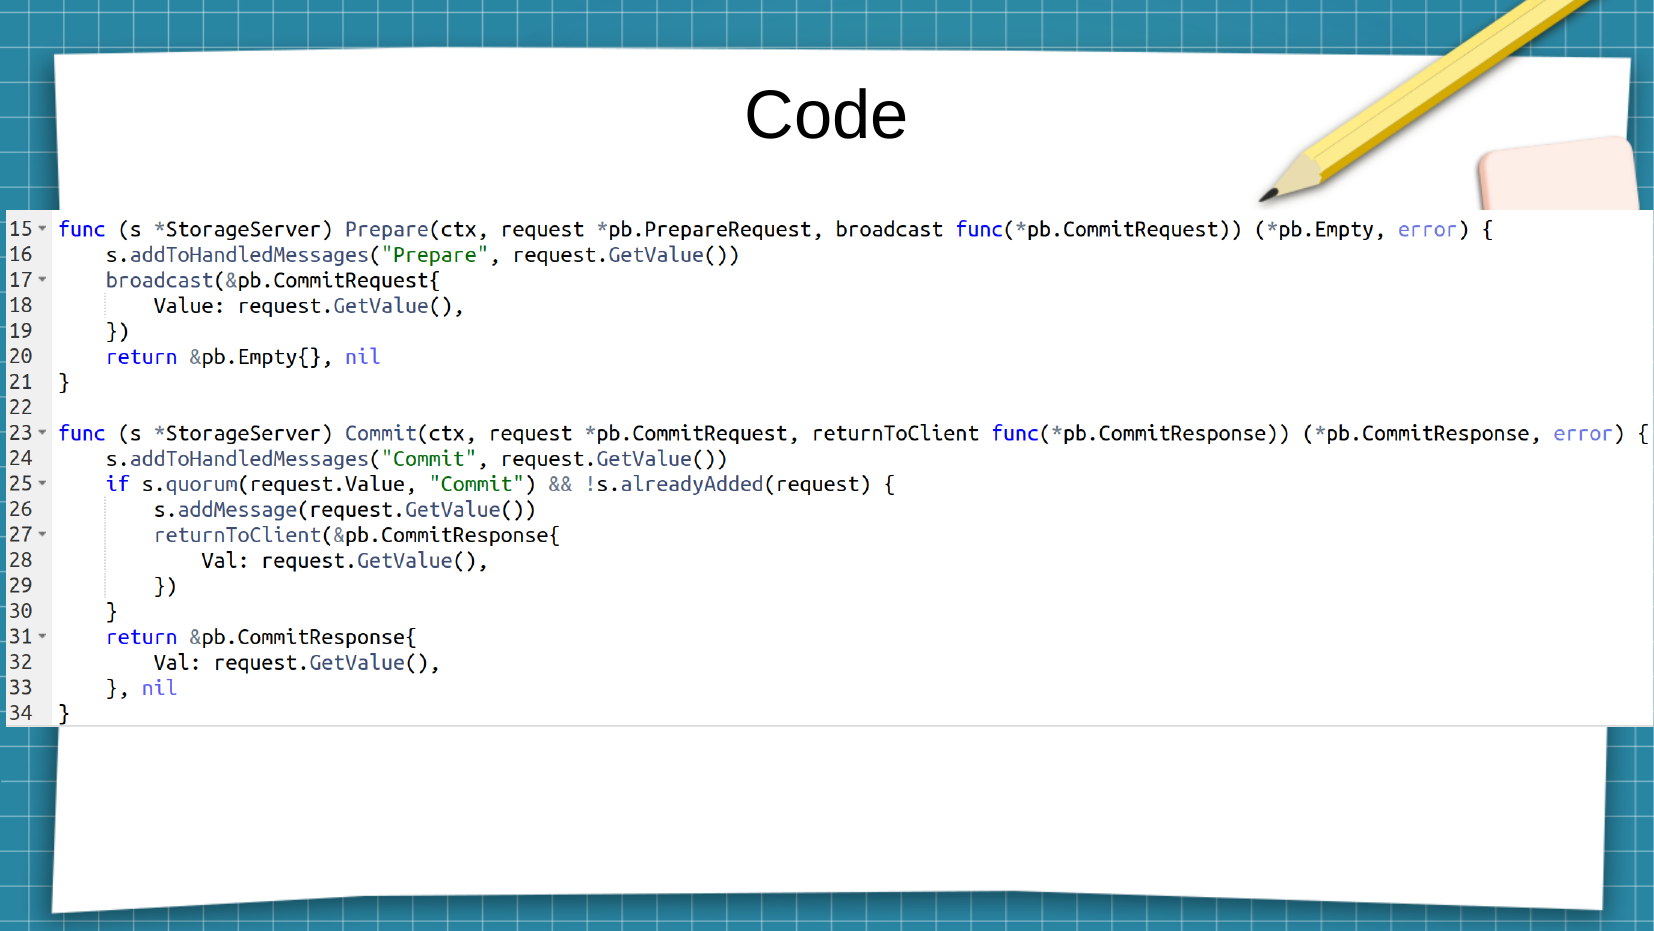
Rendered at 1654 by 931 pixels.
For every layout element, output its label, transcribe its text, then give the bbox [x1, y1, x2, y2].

title Code [82, 37, 1571, 193]
picture [0, 0, 1654, 931]
